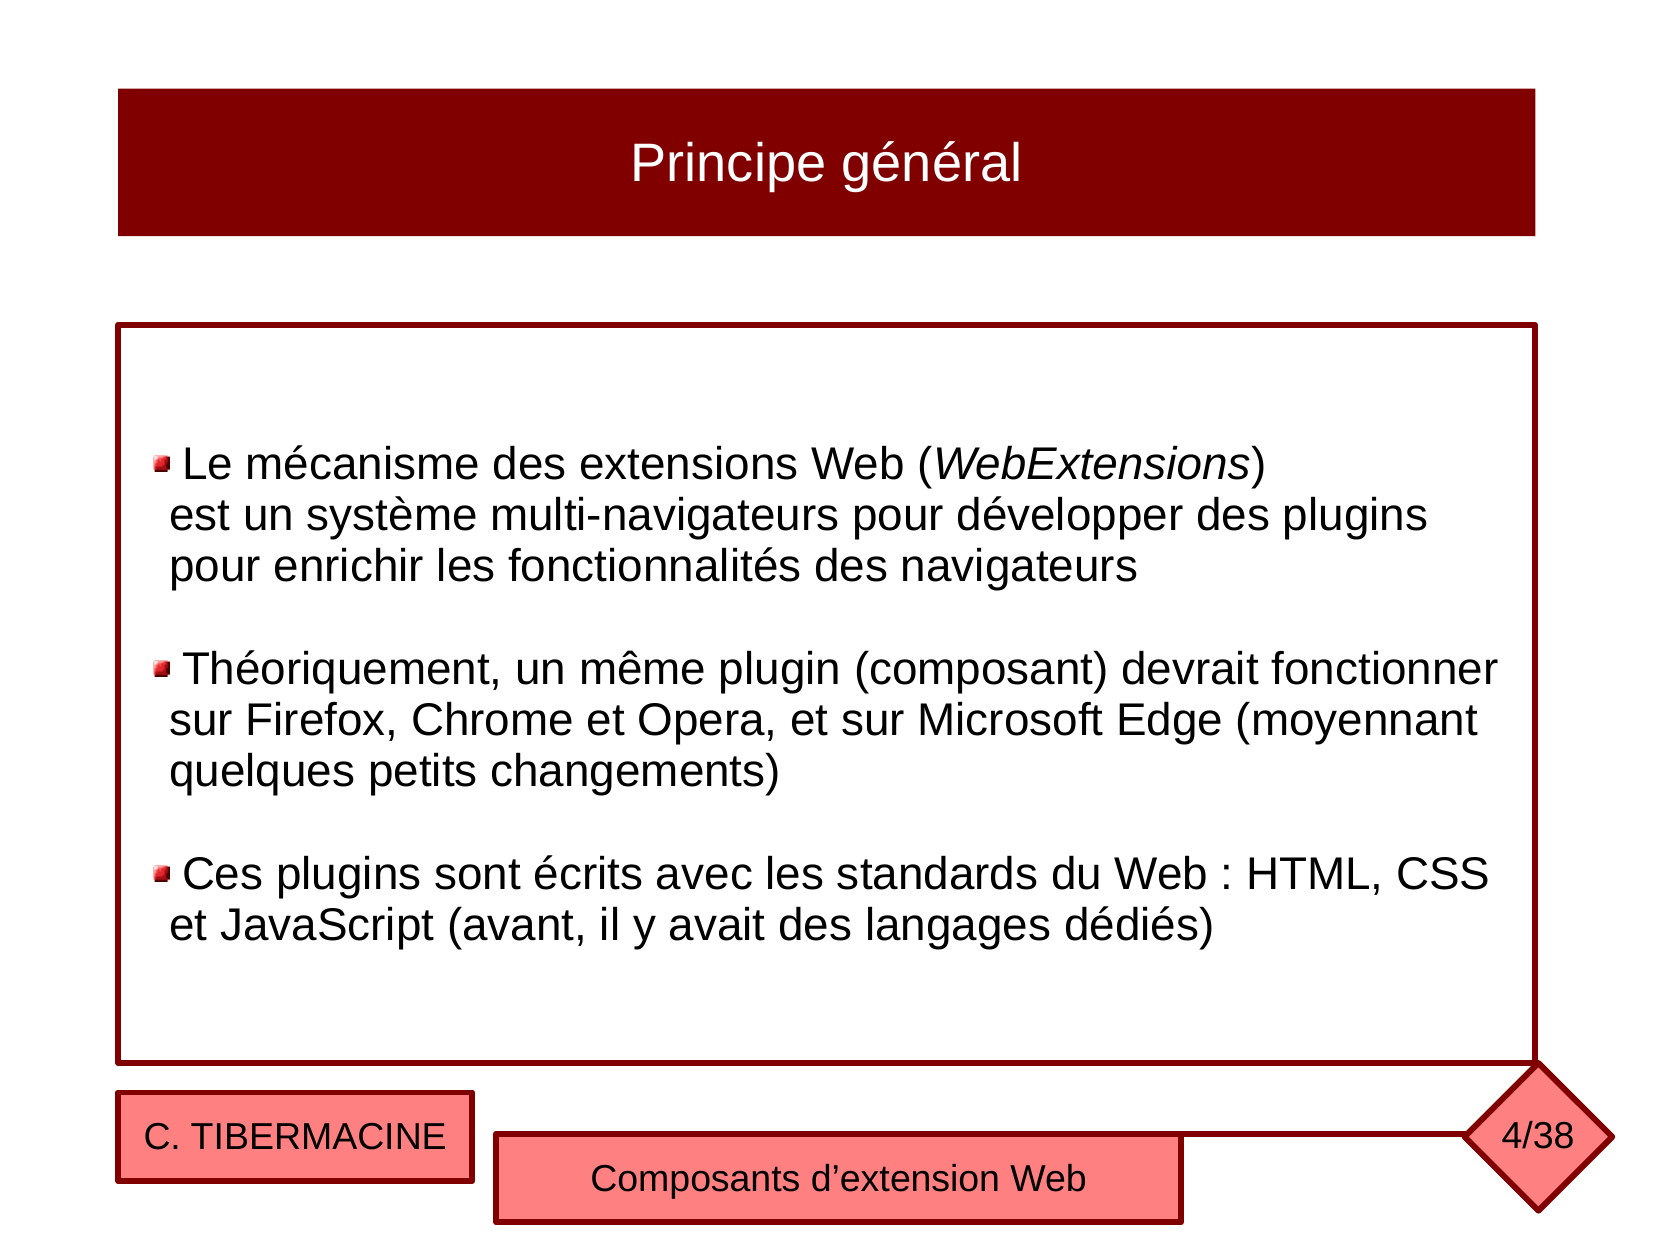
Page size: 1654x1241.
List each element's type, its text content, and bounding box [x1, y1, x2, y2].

text_box C. TIBERMACINE [118, 1092, 473, 1182]
text_box <numéro>/38 [1486, 1107, 1654, 1164]
text_box Principe général [118, 88, 1536, 237]
text_box [1494, 1062, 1583, 1107]
text_box [1464, 1115, 1486, 1159]
text_box Composants d’extension Web [496, 1133, 1182, 1223]
picture [153, 660, 170, 677]
picture [153, 455, 170, 472]
text_box Le mécanisme des extensions Web (WebExtensions) est un système multi-navigateurs pour développer des plugins pour enrichir les fonctionnalités des navigateurs Théoriquement, un même plugin (composant) devrait fonctionner sur Firefox, Chrome et Opera, et sur Microsoft Edge (moyennant quelques petits changements) Ces plugins sont écrits avec les standards du Web : HTML, CSS et JavaScript (avant, il y avait des langages dédiés) [118, 324, 1536, 1063]
text_box [1491, 1164, 1586, 1211]
picture [153, 865, 170, 882]
